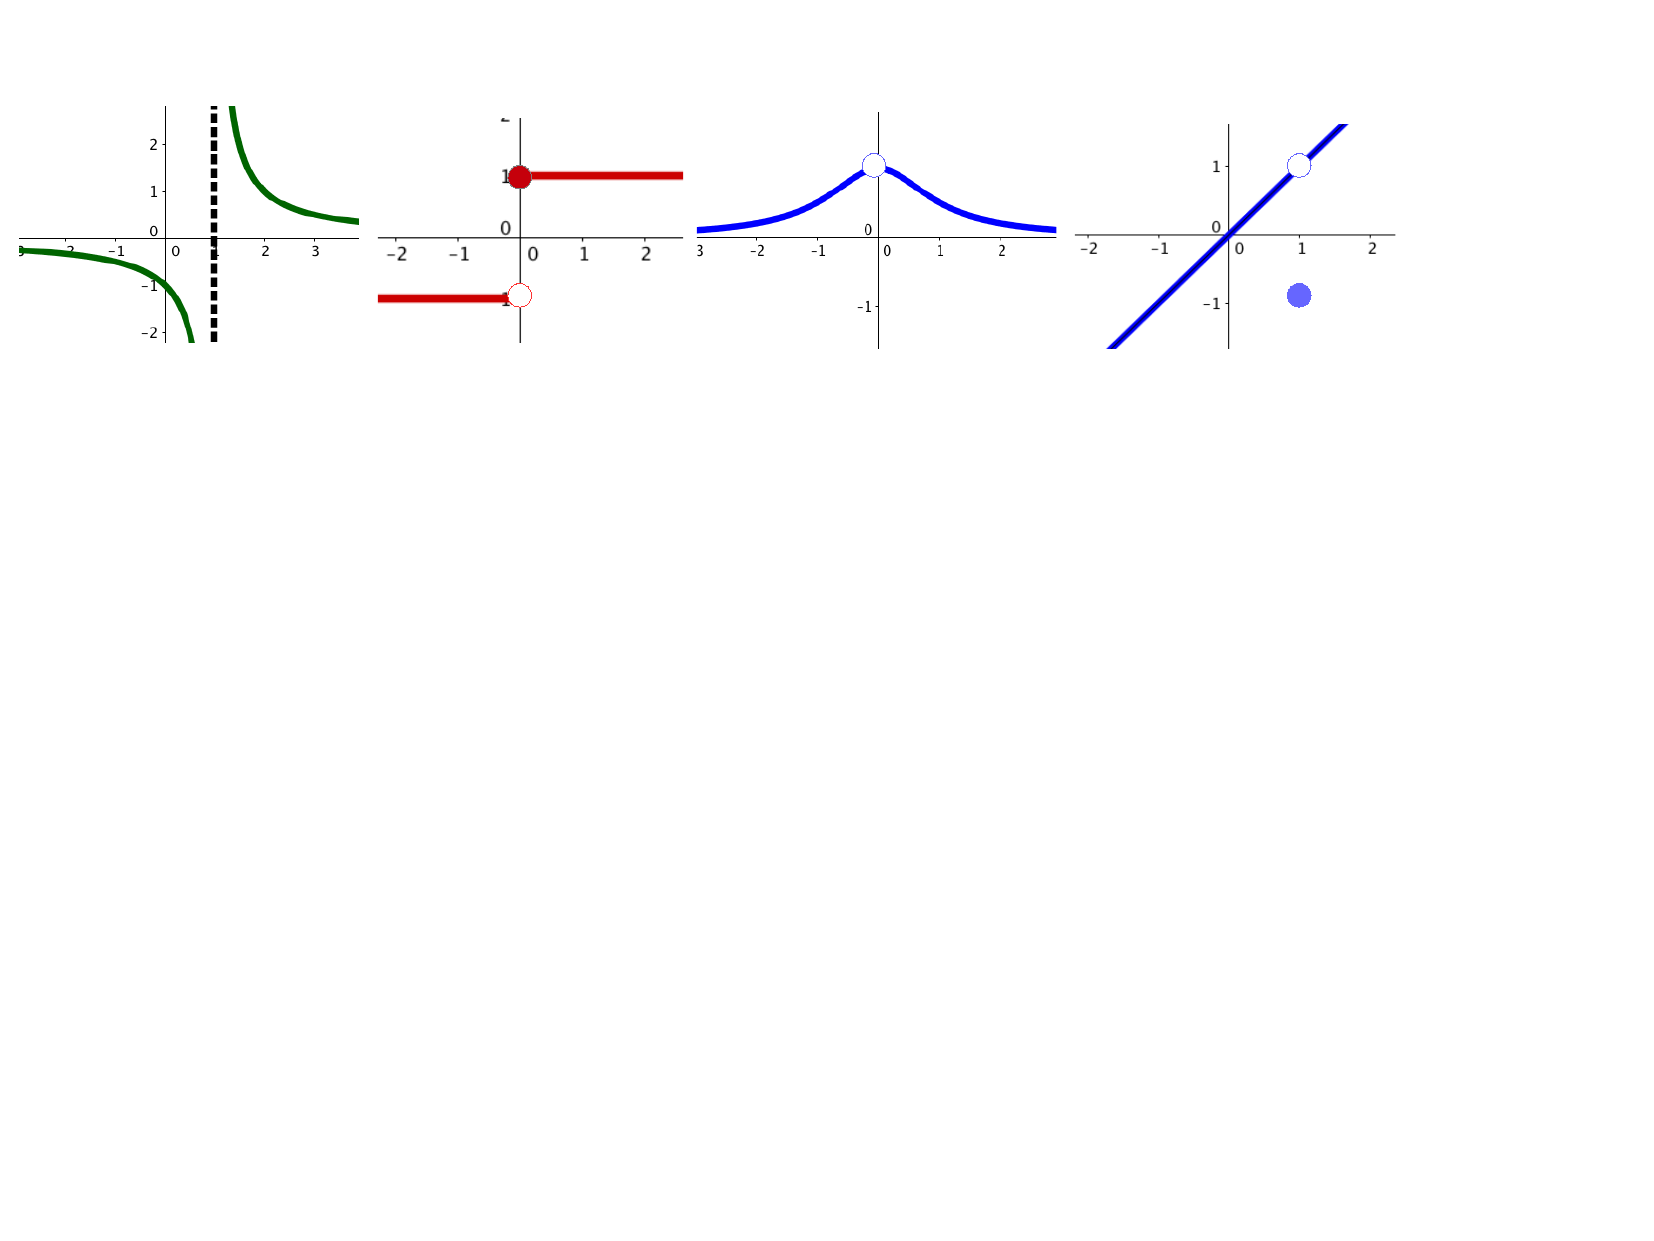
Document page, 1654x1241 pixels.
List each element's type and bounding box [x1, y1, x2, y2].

picture [1074, 124, 1396, 349]
picture [696, 112, 1057, 349]
text_box [507, 165, 532, 189]
picture [19, 106, 359, 343]
text_box [1287, 153, 1312, 178]
picture [377, 118, 684, 343]
text_box [862, 153, 886, 178]
text_box [1287, 283, 1312, 308]
text_box [507, 283, 532, 308]
